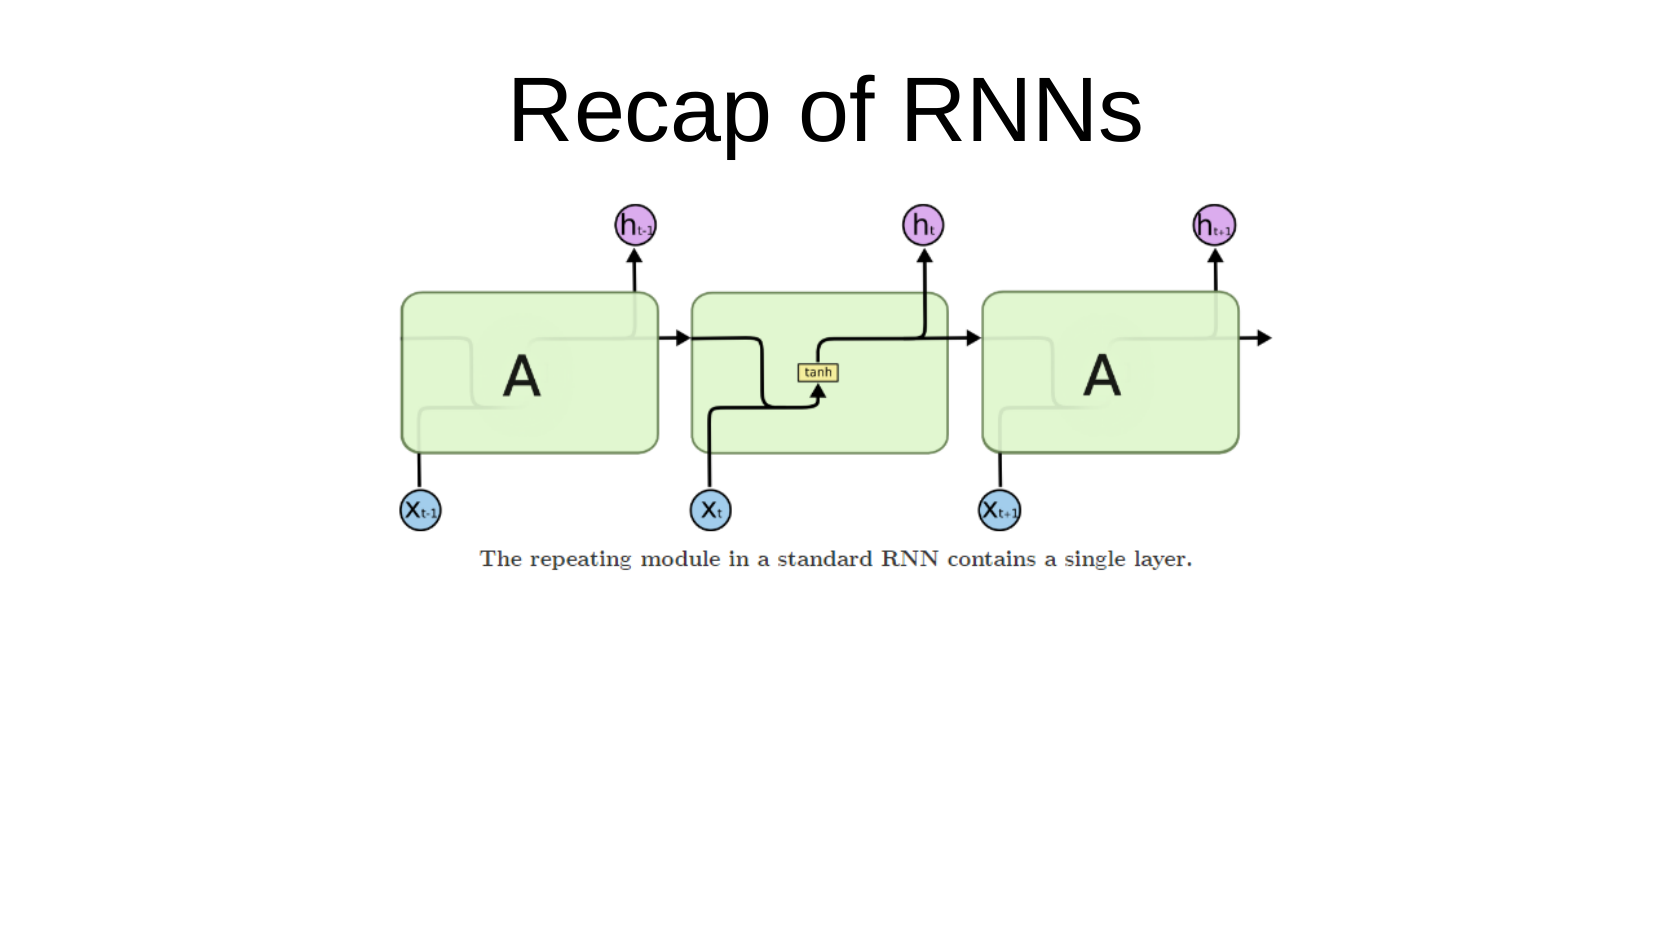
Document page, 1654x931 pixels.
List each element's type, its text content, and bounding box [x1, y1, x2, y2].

title Recap of RNNs [82, 27, 1571, 183]
picture [320, 183, 1292, 590]
